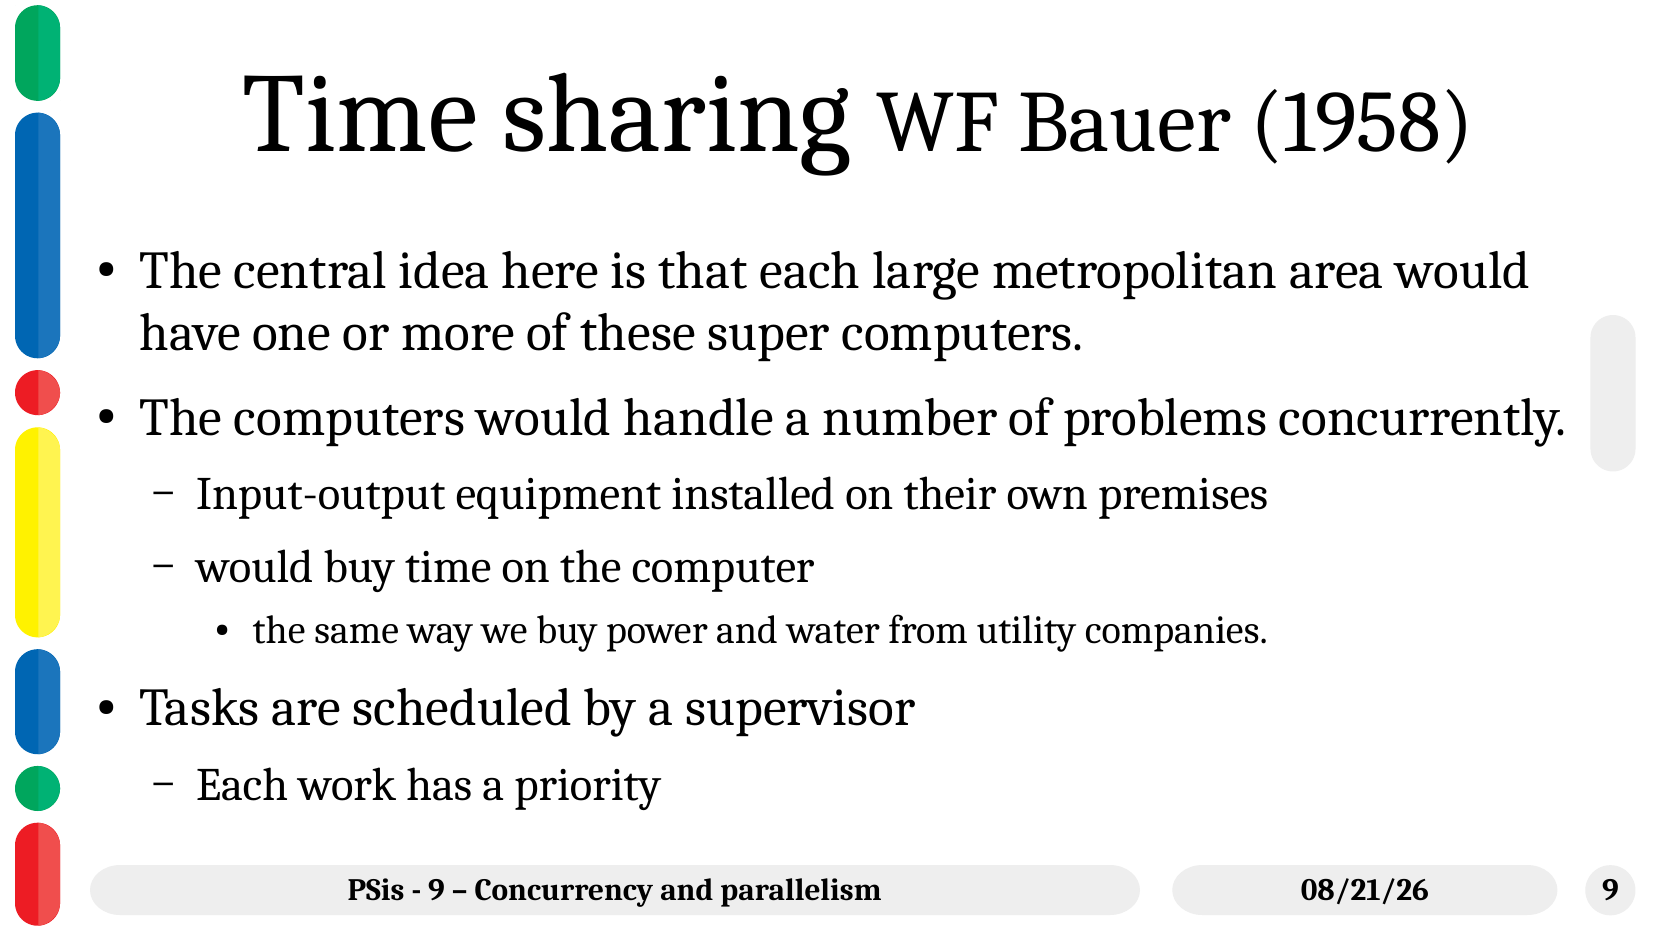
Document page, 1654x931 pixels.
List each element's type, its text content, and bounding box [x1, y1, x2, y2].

list The central idea here is that each large metropolitan area would have one or more of these super computers. The computers would handle a number of problems concurrently. Input-output equipment installed on their own premises would buy time on the computer the same way we buy power and water from utility companies. Tasks are scheduled by a supervisor Each work has a priority [82, 240, 1571, 866]
title Time sharing WF Bauer (1958) [82, 37, 1636, 193]
